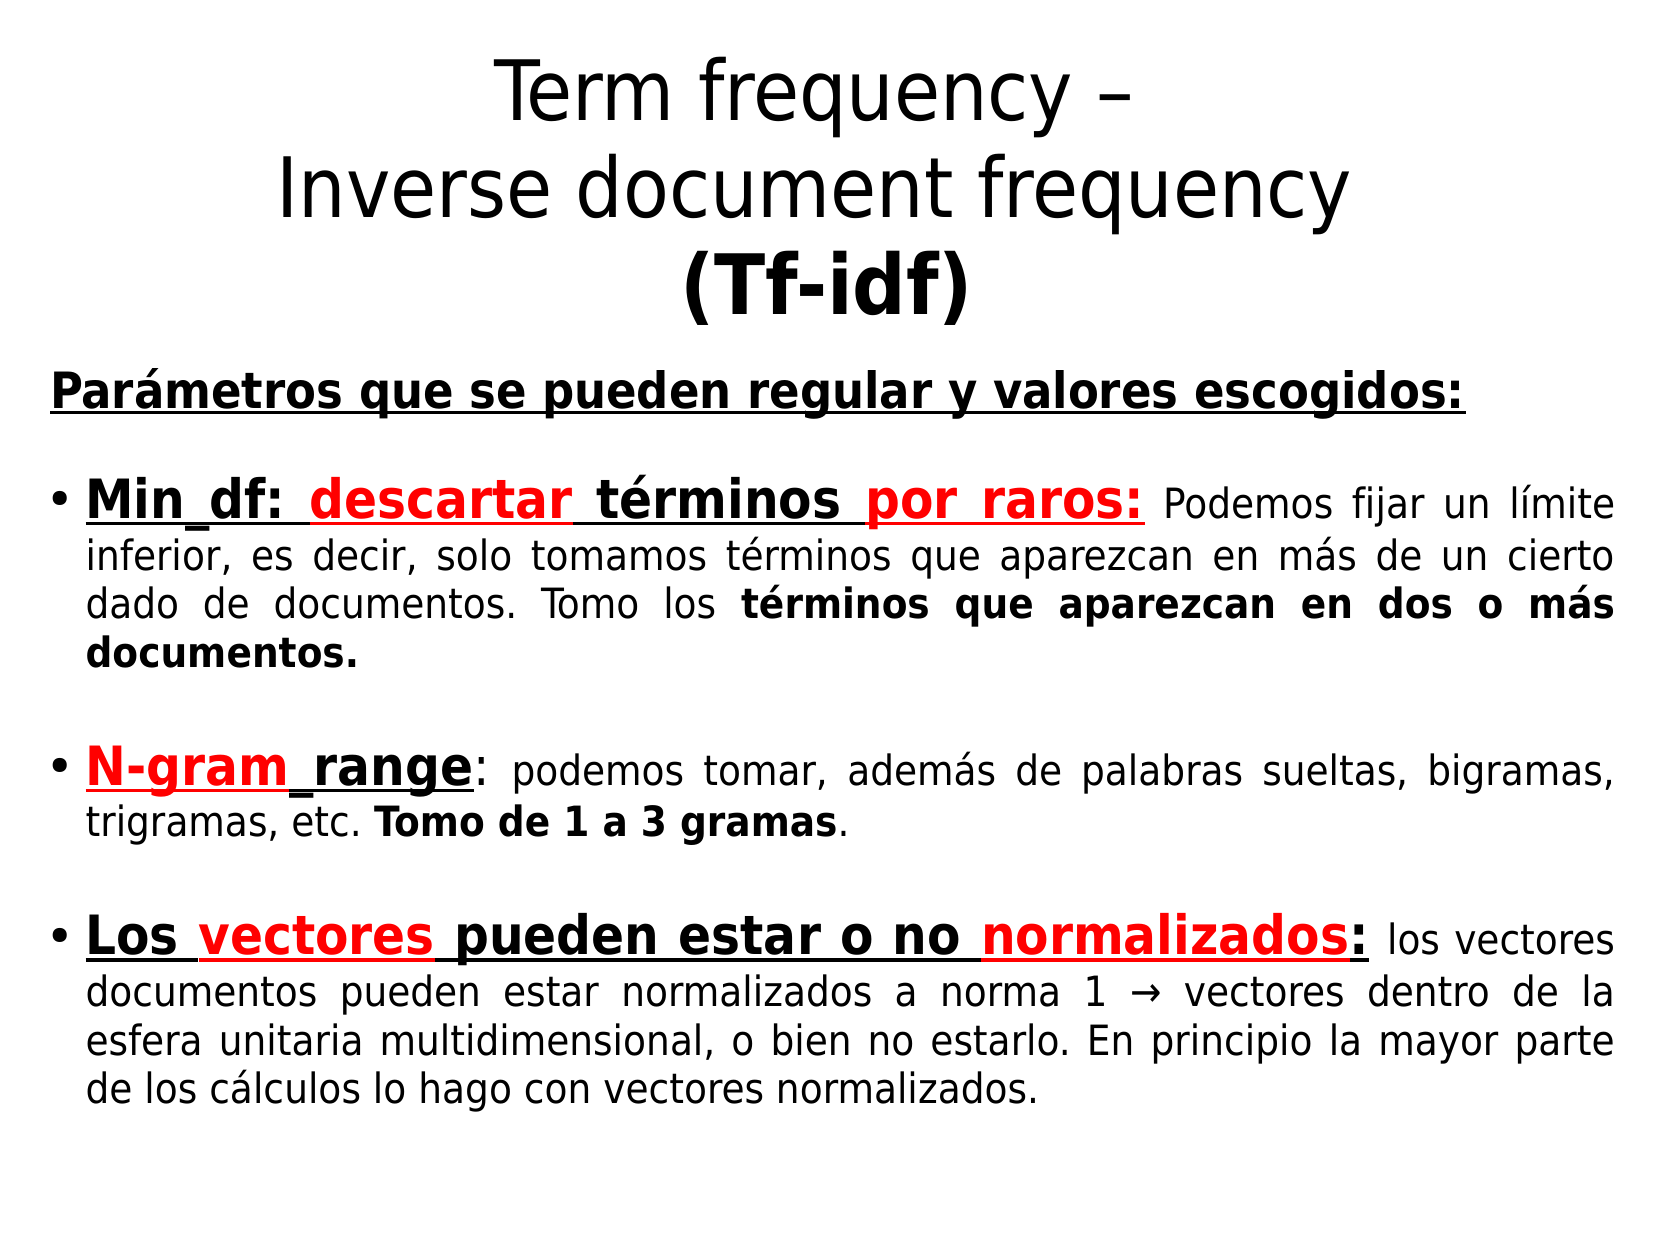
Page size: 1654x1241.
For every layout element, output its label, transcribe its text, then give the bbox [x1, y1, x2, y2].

title Term frequency – Inverse document frequency (Tf-idf) [82, 42, 1571, 335]
text_box Parámetros que se pueden regular y valores escogidos: Min_df: descartar términos por raros: Podemos fijar un límite inferior, es decir, solo tomamos términos que aparezcan en más de un cierto dado de documentos. Tomo los términos que aparezcan en dos o más documentos. N-gram_range: podemos tomar, además de palabras sueltas, bigramas, trigramas, etc. Tomo de 1 a 3 gramas. Los vectores pueden estar o no normalizados: los vectores documentos pueden estar normalizados a norma 1 → vectores dentro de la esfera unitaria multidimensional, o bien no estarlo. En principio la mayor parte de los cálculos lo hago con vectores normalizados. [35, 354, 1630, 1138]
